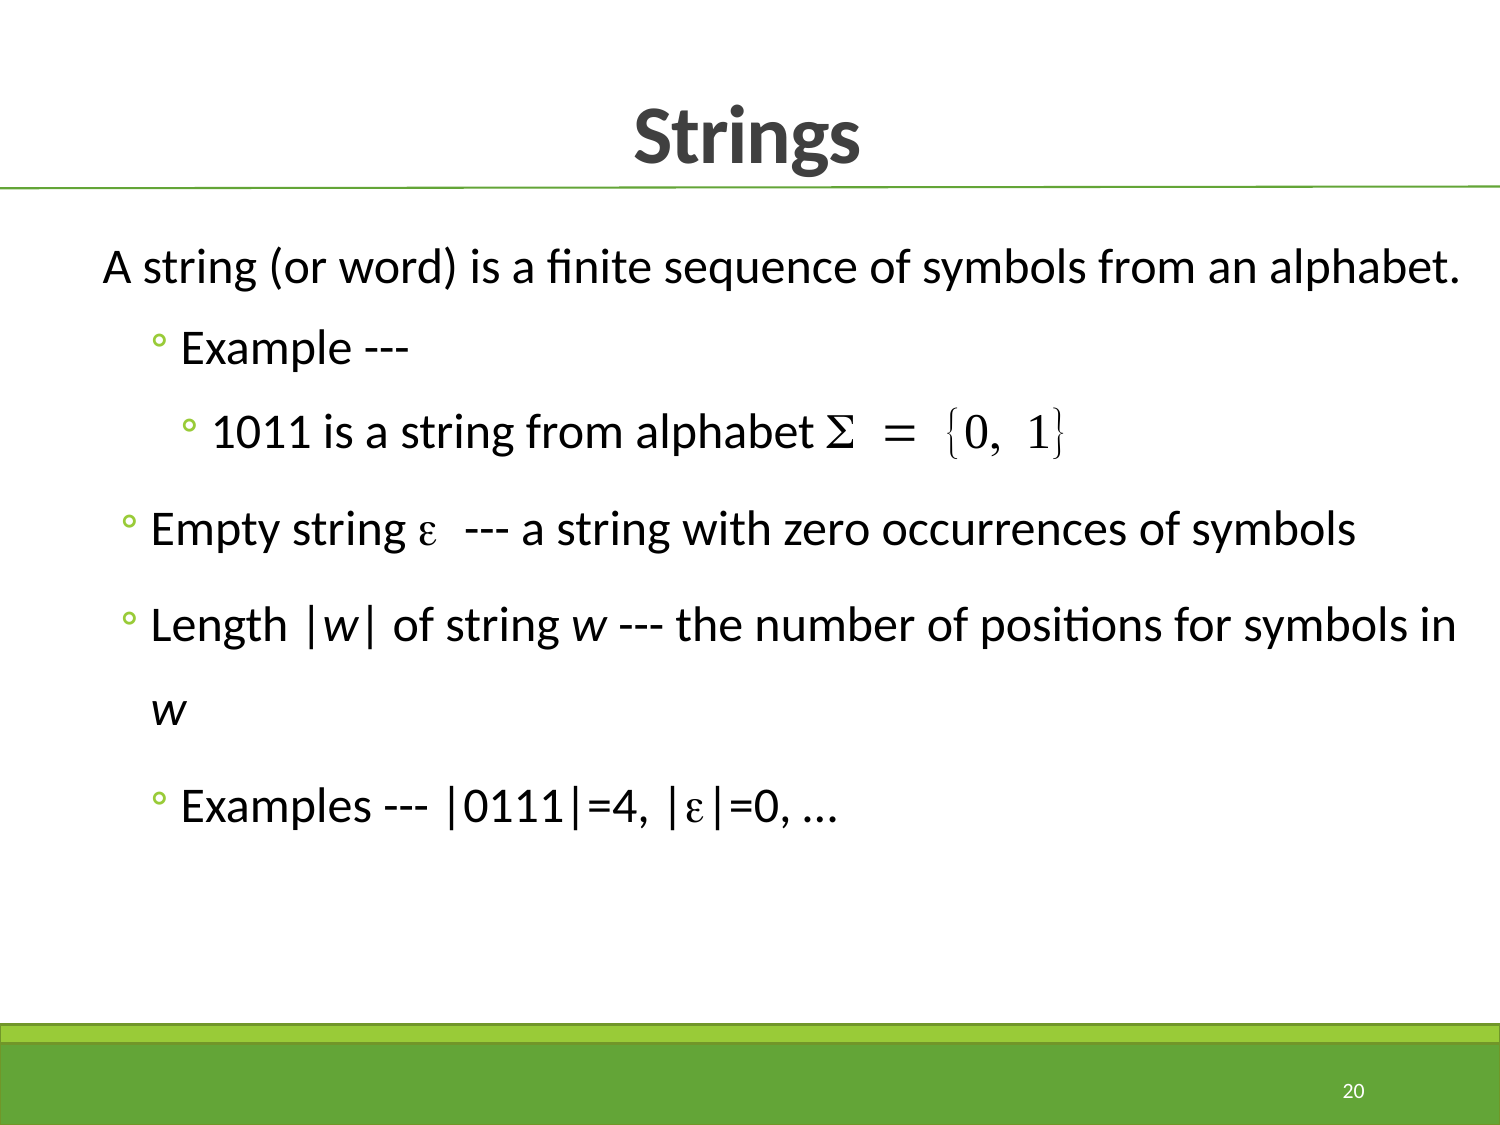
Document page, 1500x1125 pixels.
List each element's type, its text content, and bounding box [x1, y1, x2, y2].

title Strings [72, 37, 1423, 188]
list A string (or word) is a finite sequence of symbols from an alphabet. Example --- 1011 is a string from alphabet S = {0, 1} Empty string e --- a string with zero occurrences of symbols Length |w| of string w --- the number of positions for symbols in w Examples --- |0111|=4, |e|=0, … [87, 214, 1463, 1035]
